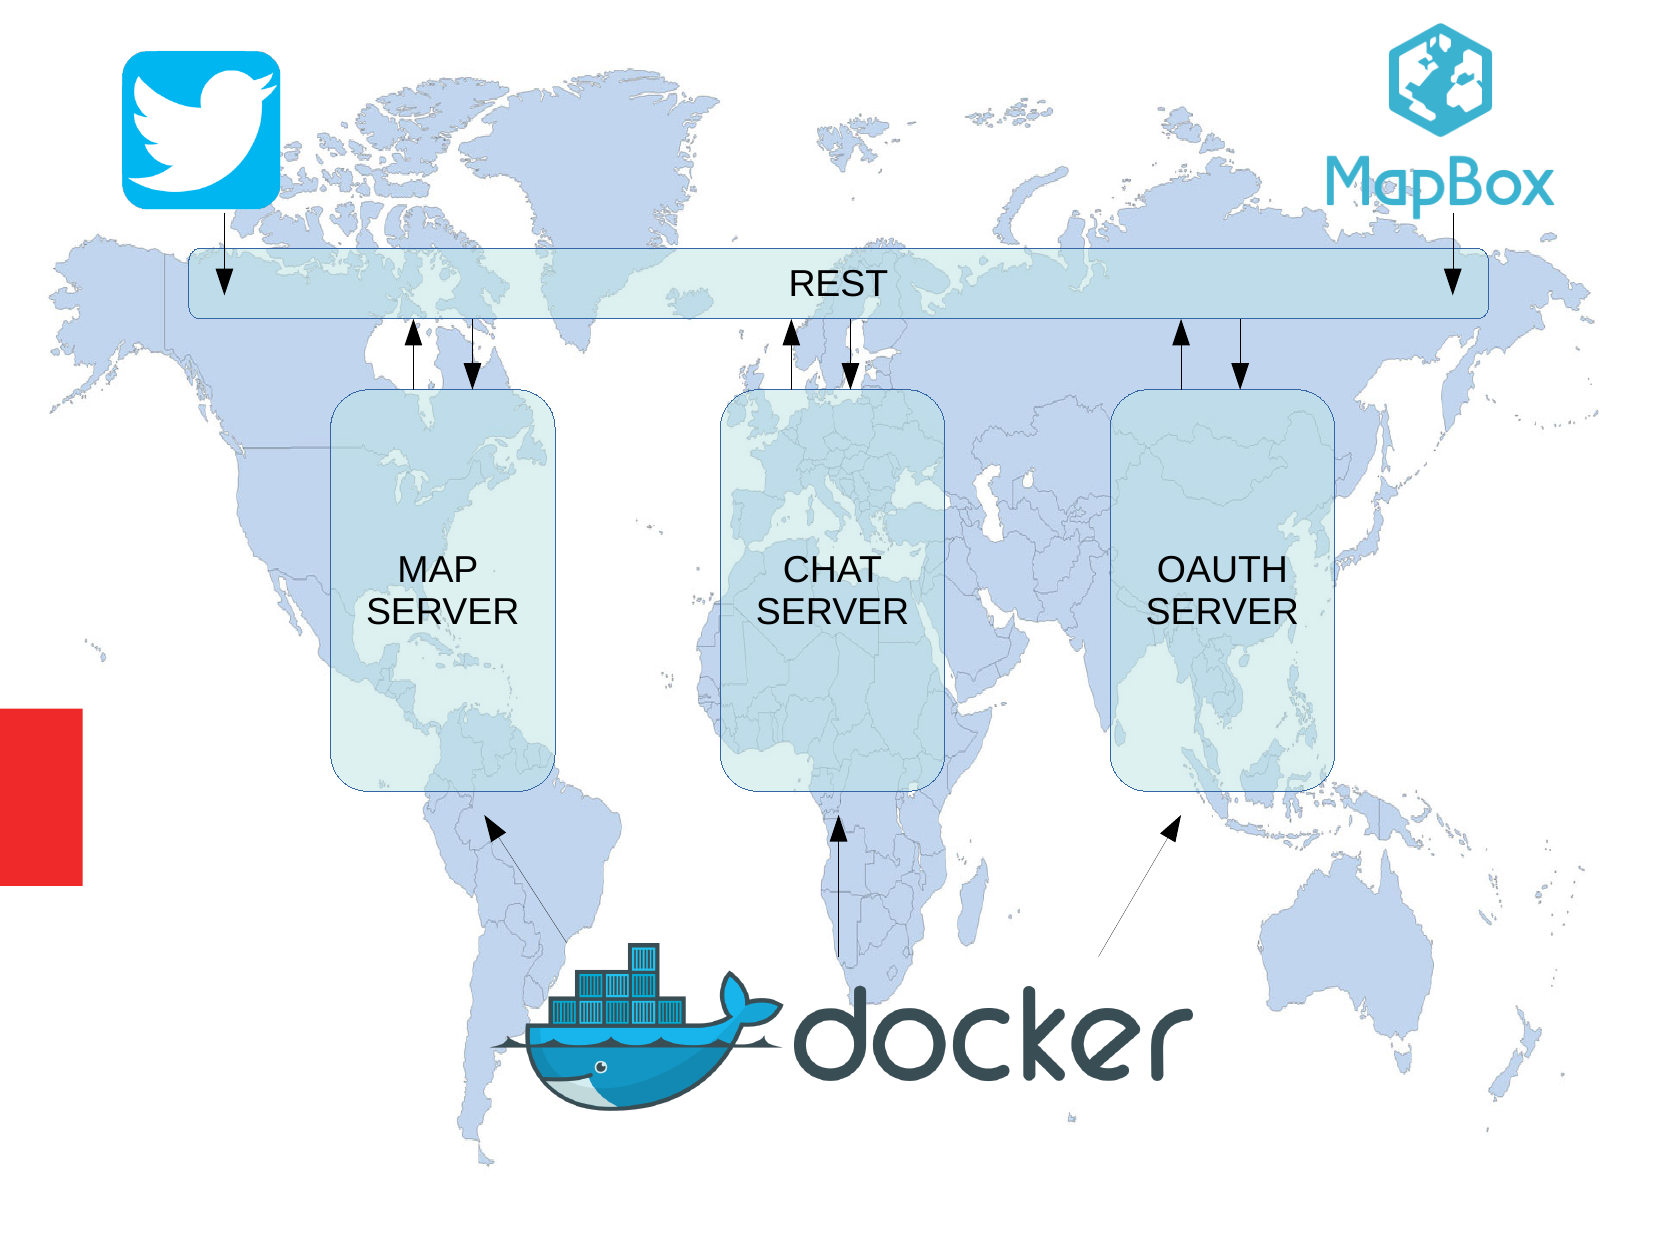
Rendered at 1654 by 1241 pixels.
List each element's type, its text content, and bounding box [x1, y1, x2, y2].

text_box MAP SERVER [330, 389, 556, 792]
text_box REST [188, 248, 1489, 319]
text_box OAUTH SERVER [1110, 389, 1335, 792]
picture [0, 0, 1654, 1241]
text_box CHAT SERVER [720, 389, 945, 792]
